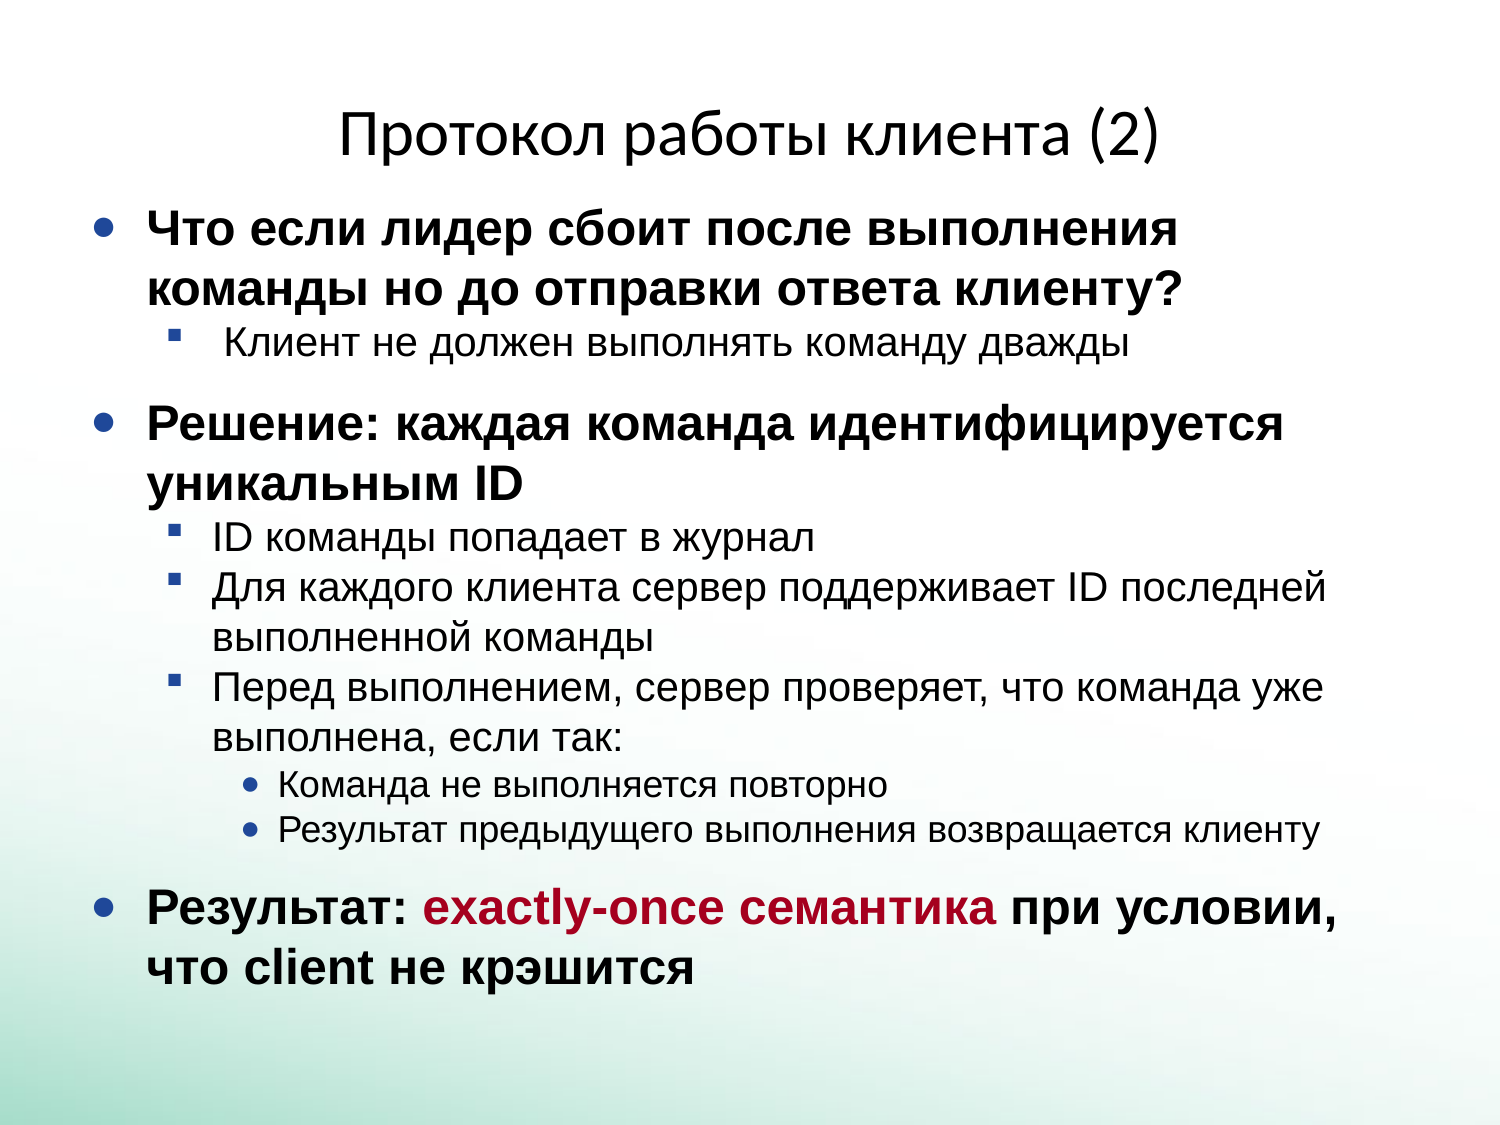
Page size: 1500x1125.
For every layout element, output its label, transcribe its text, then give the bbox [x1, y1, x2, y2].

title Протокол работы клиента (2) [75, 45, 1426, 233]
picture [0, 0, 1500, 1125]
list Что если лидер сбоит после выполнения команды но до отправки ответа клиенту? Клиент не должен выполнять команду дважды Решение: каждая команда идентифицируется уникальным ID ID команды попадает в журнал Для каждого клиента сервер поддерживает ID последней выполненной команды Перед выполнением, сервер проверяет, что команда уже выполнена, если так: Команда не выполняется повторно Результат предыдущего выполнения возвращается клиенту Результат: exactly-once семантика при условии, что client не крэшится [75, 233, 1425, 1005]
